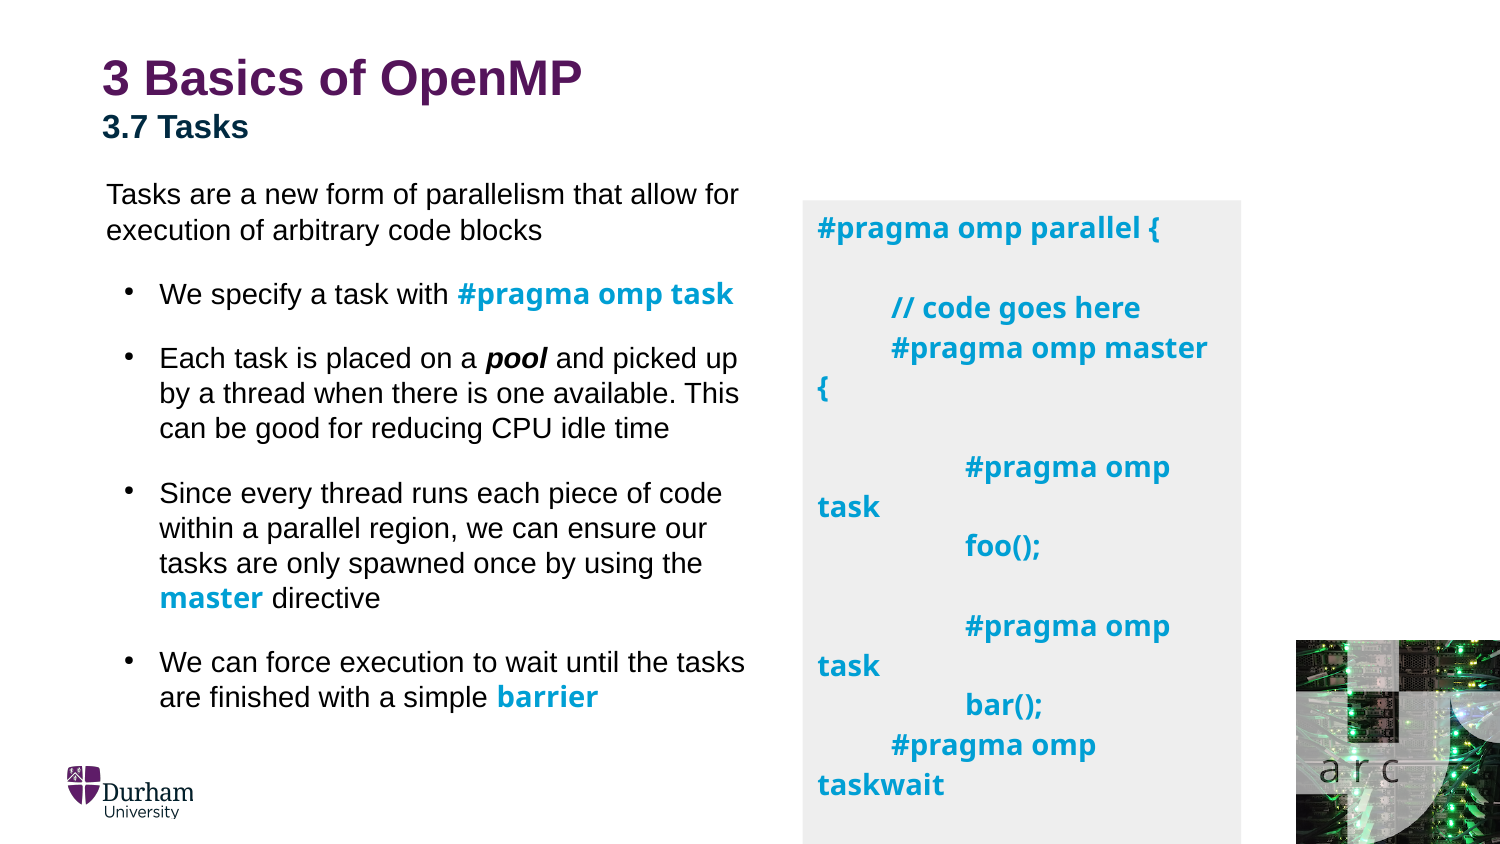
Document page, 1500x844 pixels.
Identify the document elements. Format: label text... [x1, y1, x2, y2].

picture [1296, 640, 1500, 844]
picture [67, 766, 193, 819]
title 3 Basics of OpenMP 3.7 Tasks [101, 45, 1371, 119]
text_box #pragma omp parallel { // code goes here #pragma omp master { #pragma omp task foo(); #pragma omp task bar(); #pragma omp taskwait } } [802, 200, 1242, 708]
list Tasks are a new form of parallelism that allow for execution of arbitrary code blocks We specify a task with #pragma omp task Each task is placed on a pool and picked up by a thread when there is one available. This can be good for reducing CPU idle time Since every thread runs each piece of code within a parallel region, we can ensure our tasks are only spawned once by using the master directive We can force execution to wait until the tasks are finished with a simple barrier [106, 175, 759, 514]
